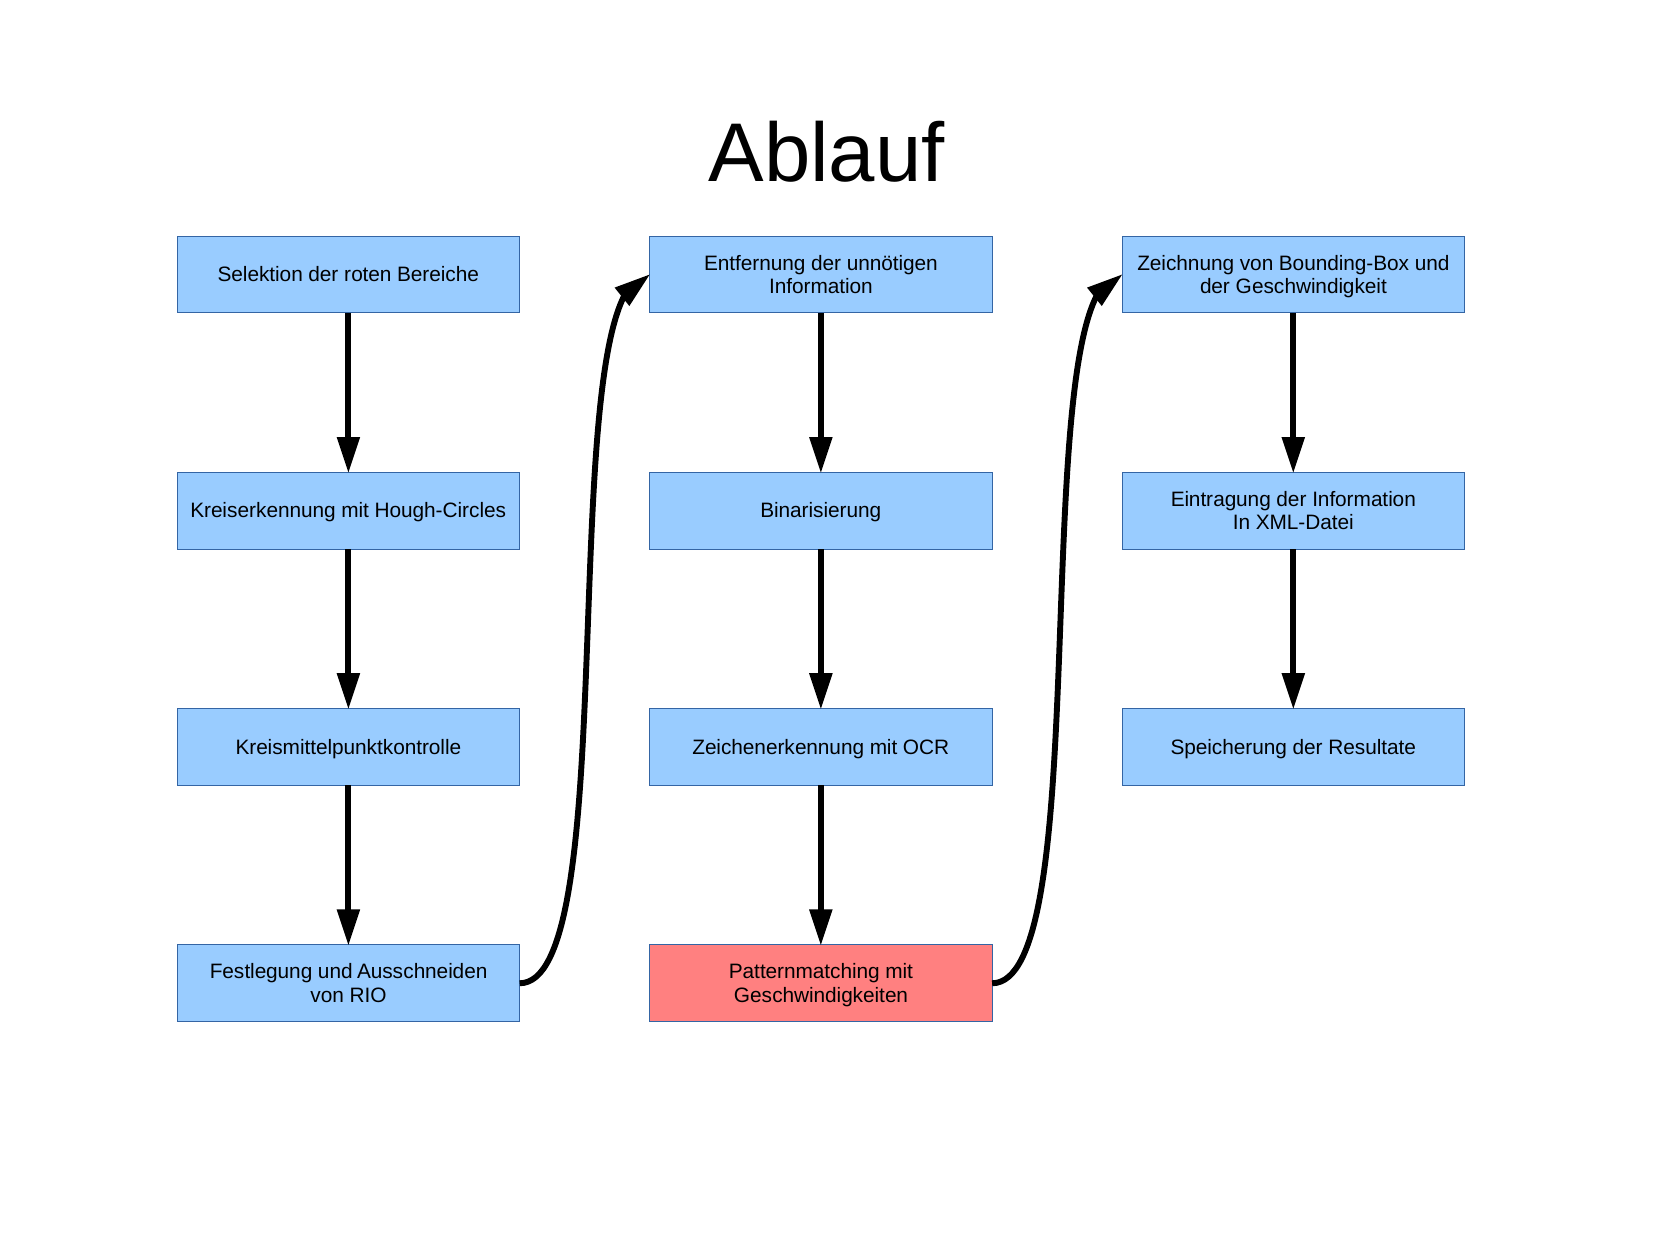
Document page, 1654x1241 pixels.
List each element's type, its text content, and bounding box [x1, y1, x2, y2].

text_box Patternmatching mit Geschwindigkeiten [649, 944, 993, 1022]
text_box Kreismittelpunktkontrolle [177, 708, 520, 786]
text_box Zeichnung von Bounding-Box und der Geschwindigkeit [1122, 236, 1465, 313]
text_box Zeichenerkennung mit OCR [649, 708, 993, 786]
text_box Speicherung der Resultate [1122, 708, 1465, 786]
text_box Entfernung der unnötigen Information [649, 236, 993, 313]
text_box Binarisierung [649, 472, 993, 550]
text_box Eintragung der Information In XML-Datei [1122, 472, 1465, 550]
text_box Selektion der roten Bereiche [177, 236, 520, 313]
text_box Festlegung und Ausschneiden von RIO [177, 944, 520, 1022]
title Ablauf [82, 49, 1571, 257]
text_box Kreiserkennung mit Hough-Circles [177, 472, 520, 550]
